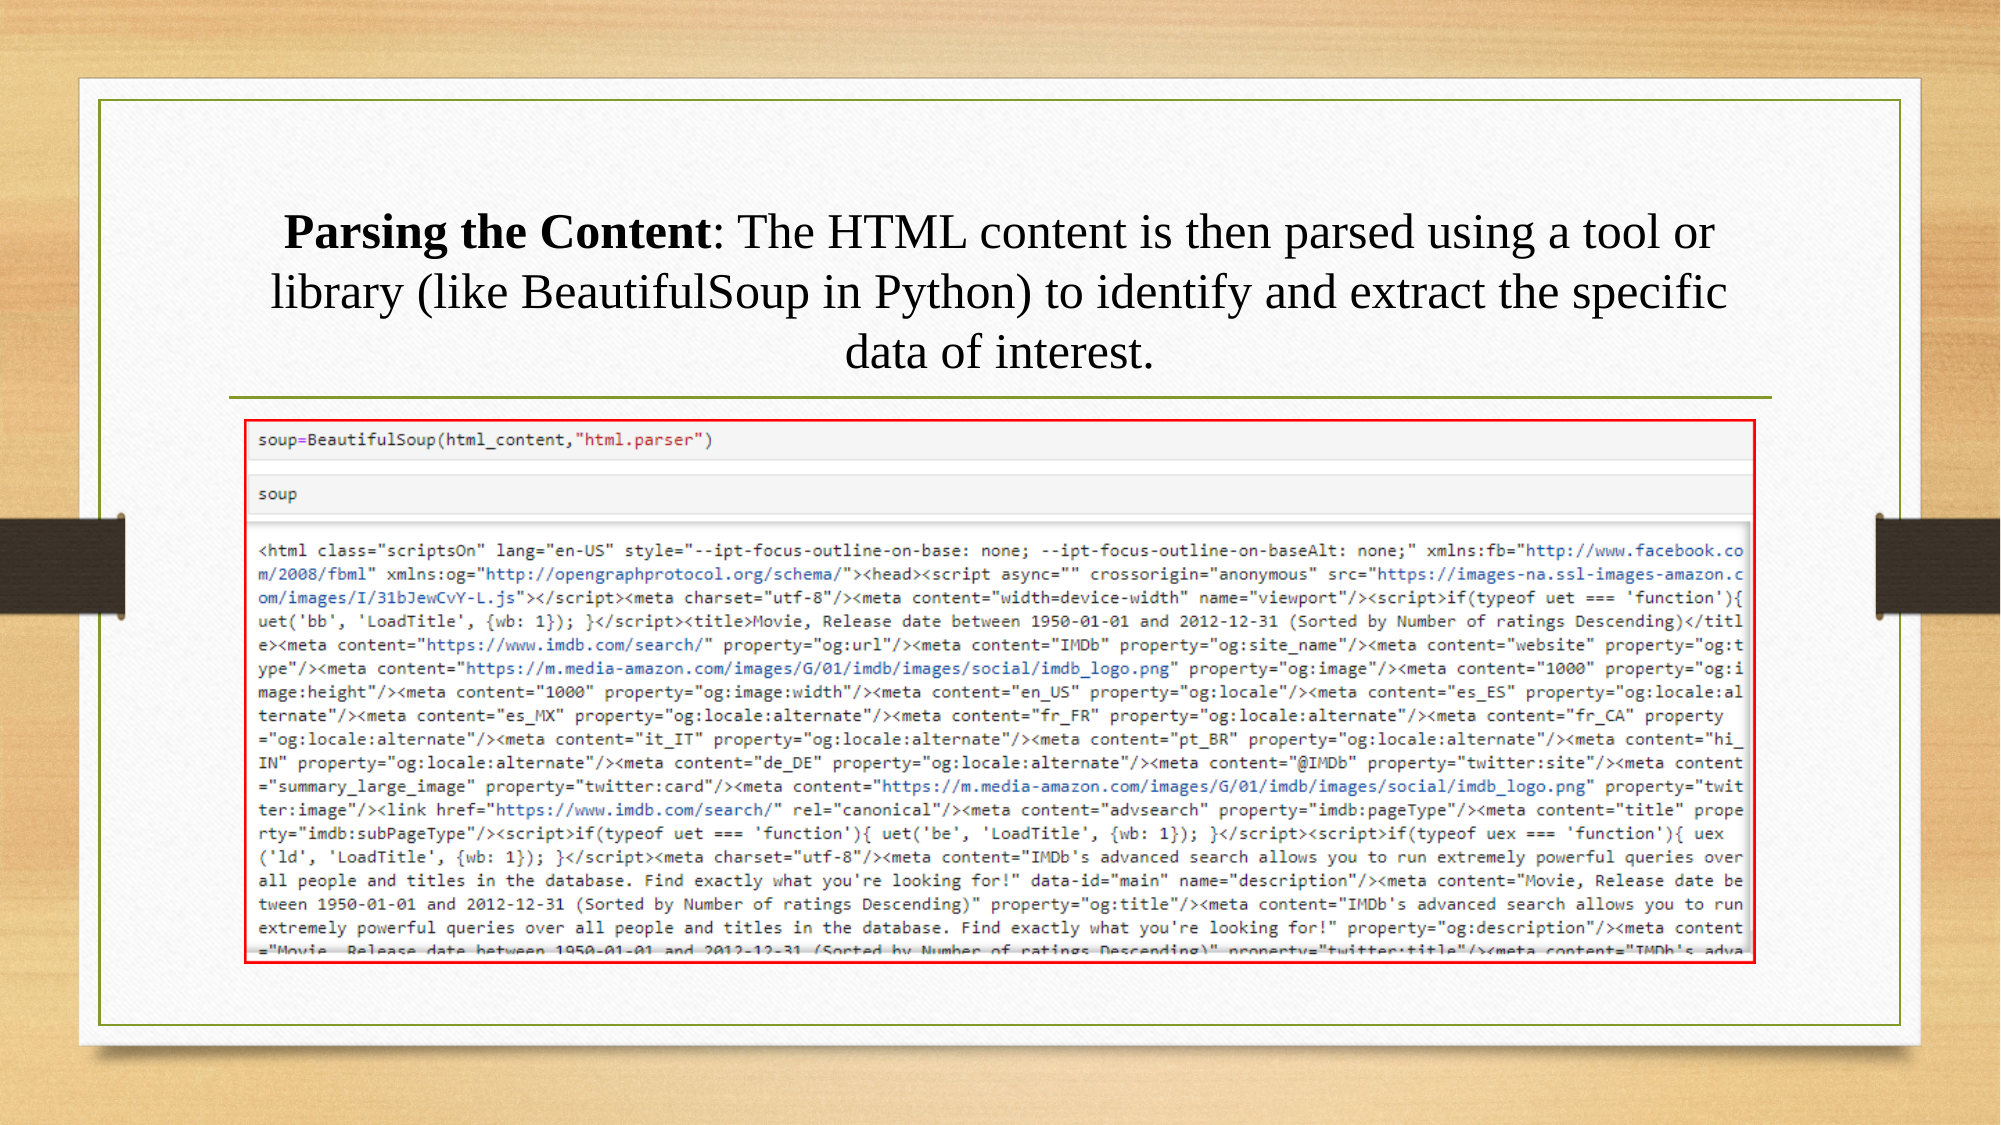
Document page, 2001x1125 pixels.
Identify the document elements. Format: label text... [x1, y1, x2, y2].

title Parsing the Content: The HTML content is then parsed using a tool or library (like BeautifulSoup in Python) to identify and extract the specific data of interest. [212, 130, 1788, 351]
picture [244, 419, 1756, 964]
